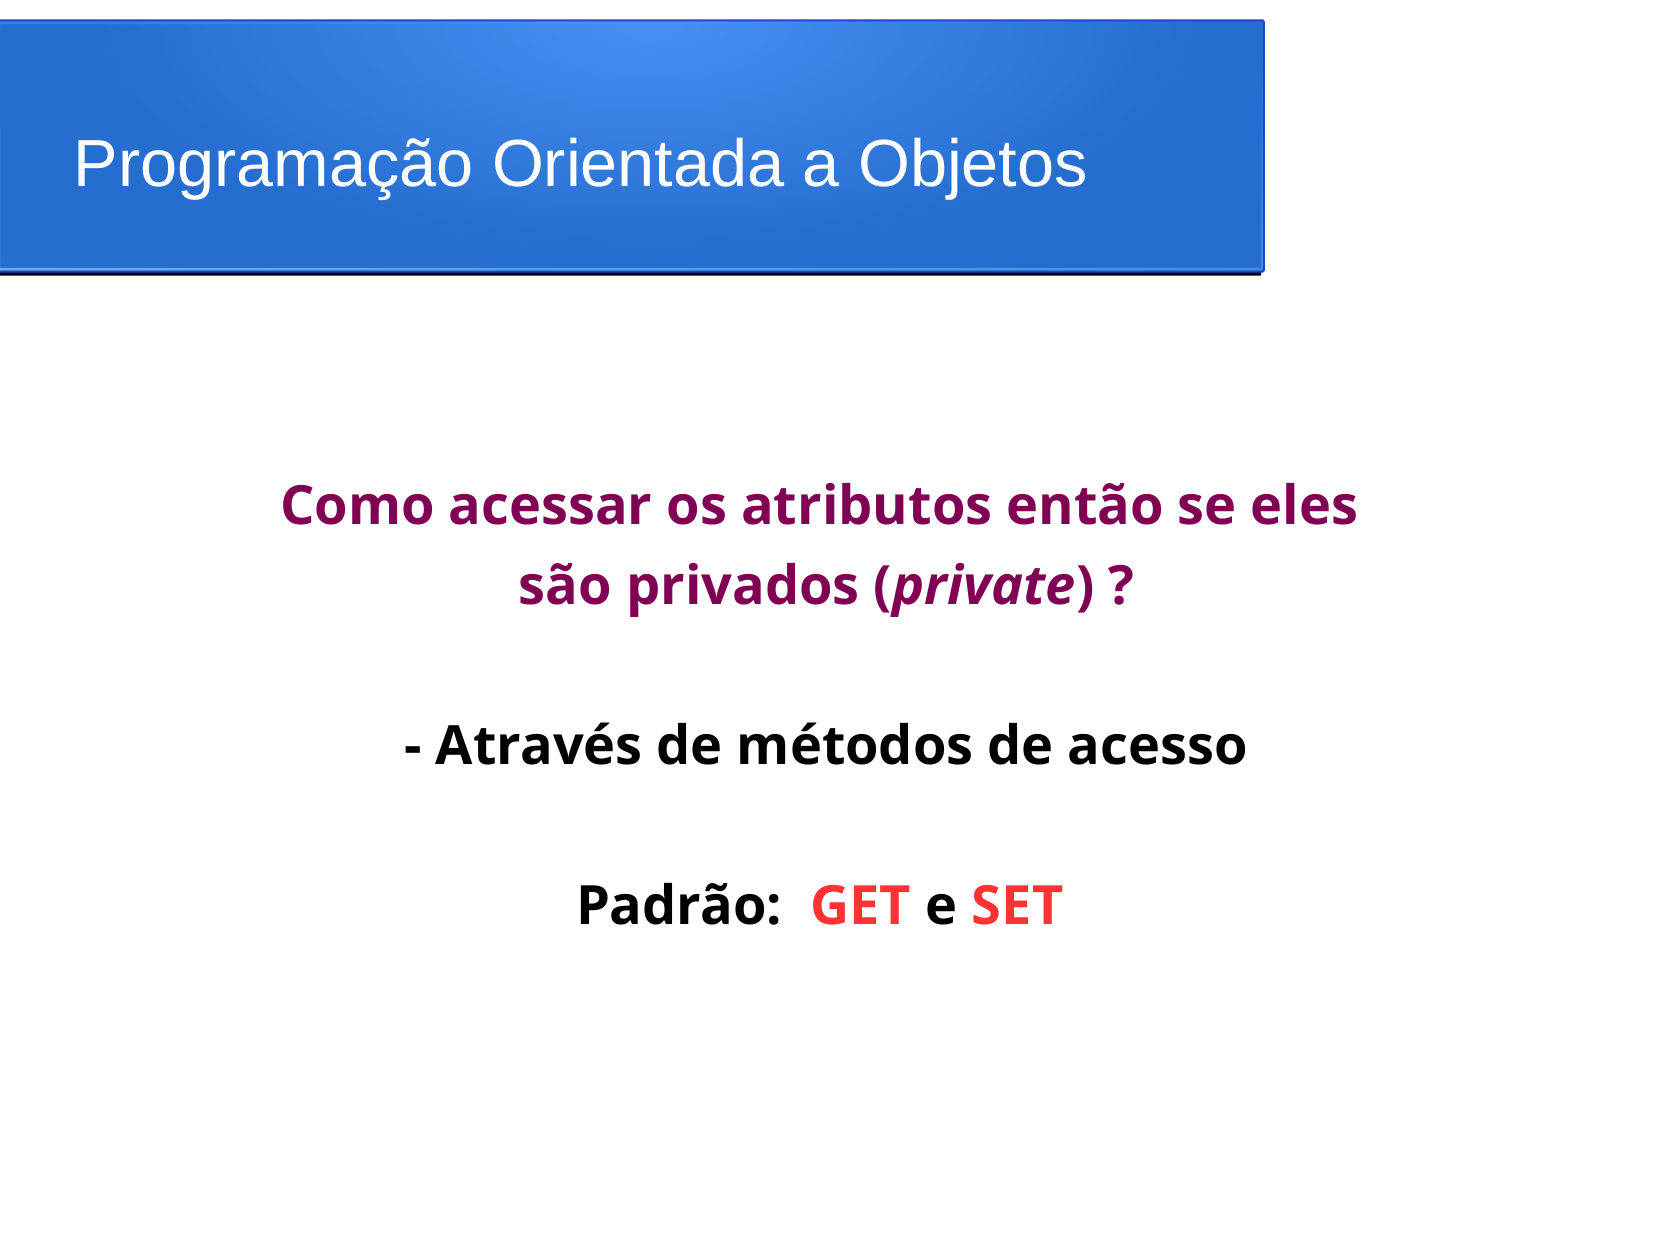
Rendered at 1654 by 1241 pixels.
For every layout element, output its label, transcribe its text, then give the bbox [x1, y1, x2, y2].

text_box Programação Orientada a Objetos [73, 125, 1123, 201]
list Como acessar os atributos então se eles são privados (private) ? - Através de métodos de acesso Padrão: GET e SET [23, 307, 1630, 1193]
